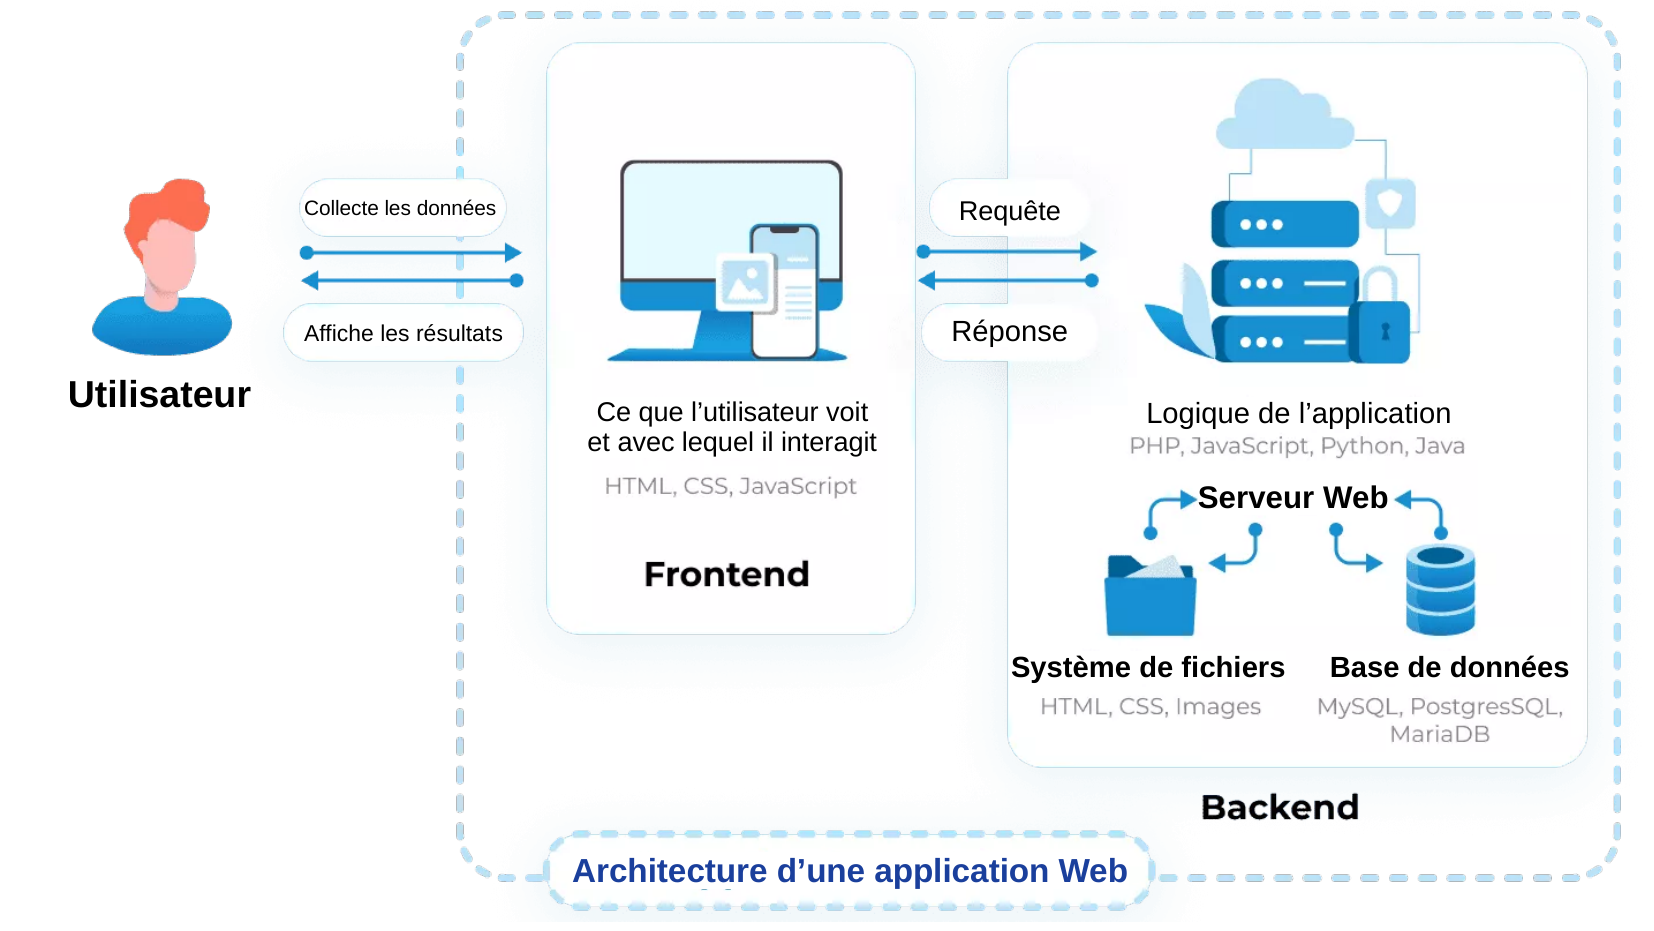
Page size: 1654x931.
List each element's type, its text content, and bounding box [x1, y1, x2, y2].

text_box Architecture d’une application Web [519, 844, 1182, 898]
text_box Ce que l’utilisateur voit et avec lequel il interagit [566, 389, 898, 496]
text_box Serveur Web [1080, 472, 1506, 526]
text_box Collecte les données [289, 188, 520, 237]
text_box Affiche les résultats [289, 312, 526, 361]
picture [0, 0, 1644, 922]
text_box Réponse [903, 307, 1117, 355]
text_box Base de données [1287, 643, 1613, 697]
text_box Utilisateur [53, 366, 272, 426]
text_box Système de fichiers [986, 643, 1287, 697]
text_box Requête [933, 188, 1087, 237]
text_box Logique de l’application [1086, 389, 1512, 465]
